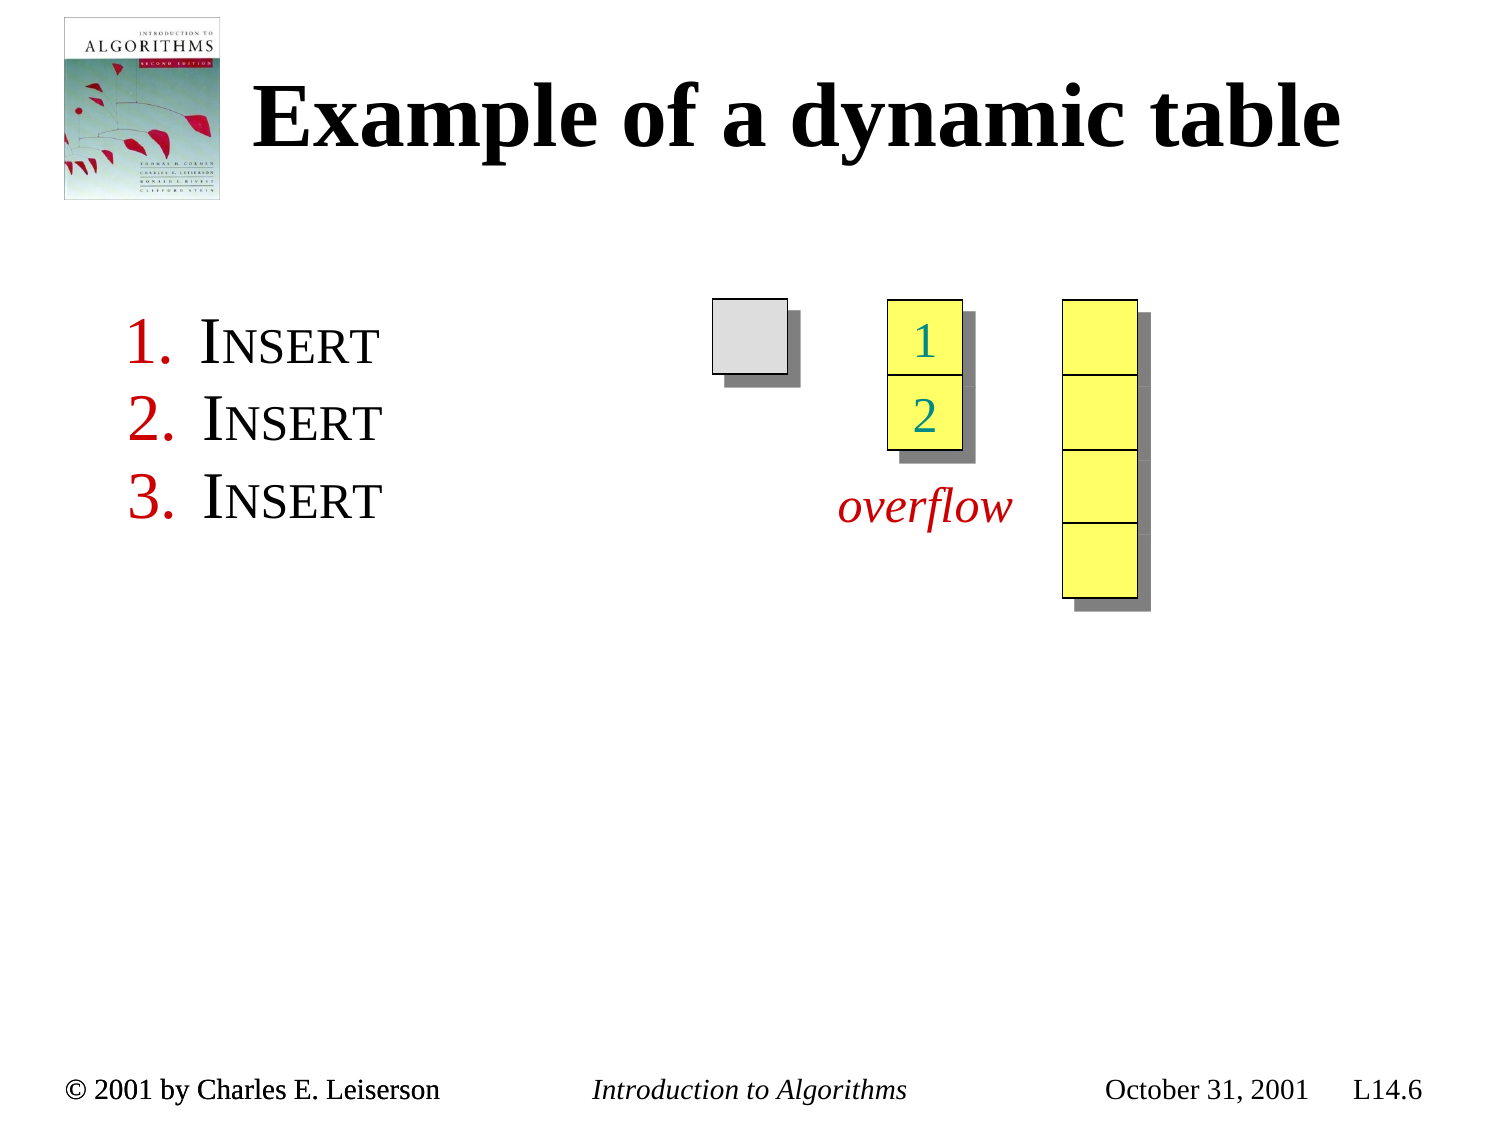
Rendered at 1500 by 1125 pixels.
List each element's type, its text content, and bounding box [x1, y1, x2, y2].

text_box [712, 298, 788, 374]
picture [64, 17, 220, 200]
text_box [1062, 299, 1138, 598]
title Example of a dynamic table [237, 24, 1475, 213]
text_box INSERT [109, 289, 395, 385]
text_box October 31, 2001 L14.<number> [982, 1062, 1438, 1113]
text_box INSERT [112, 366, 398, 443]
text_box overflow [822, 464, 1028, 540]
text_box 2 [887, 375, 963, 451]
text_box 1 [887, 299, 963, 375]
text_box INSERT [112, 443, 398, 540]
text_box Introduction to Algorithms [577, 1062, 923, 1113]
